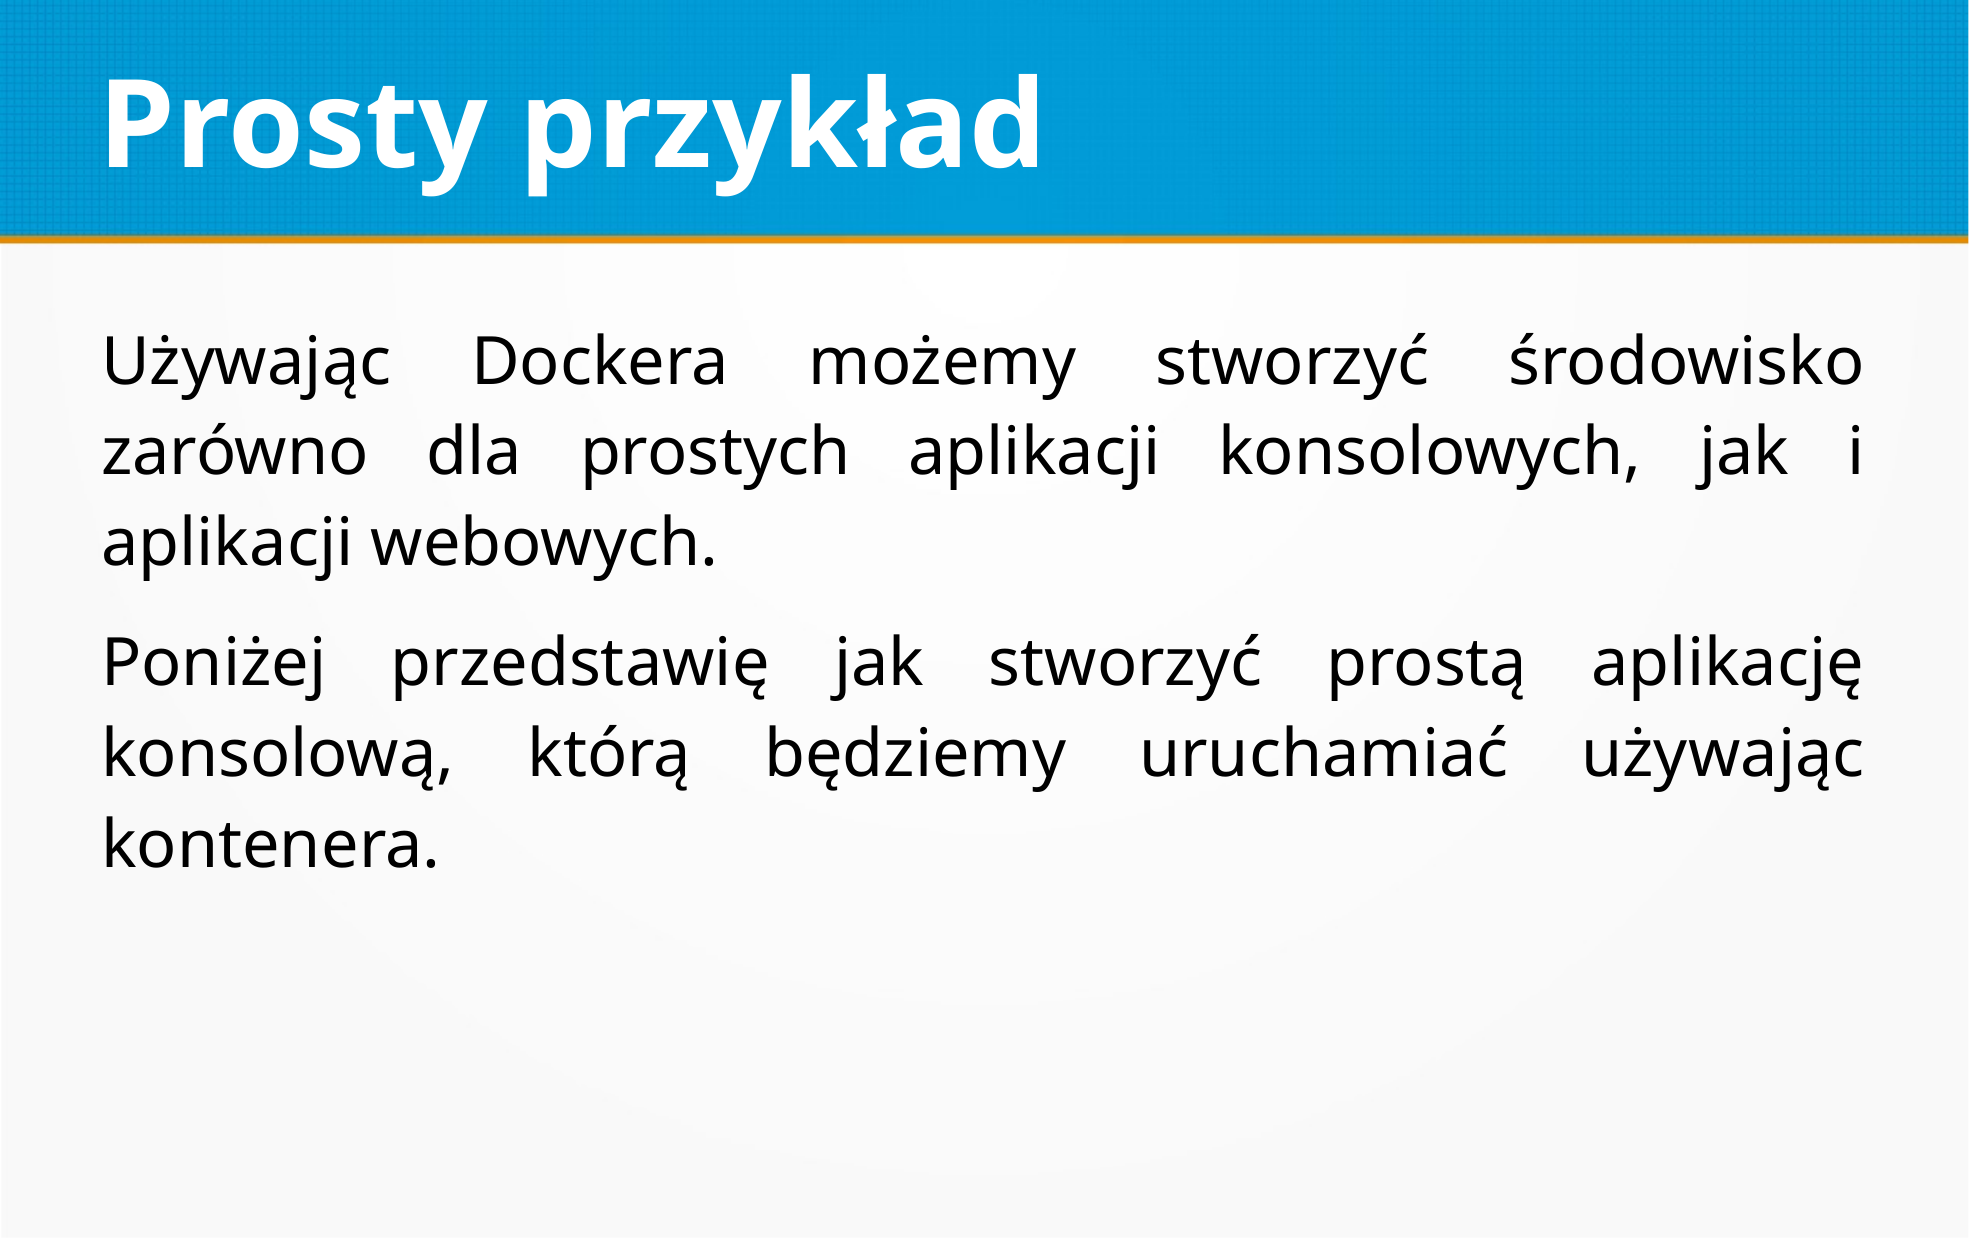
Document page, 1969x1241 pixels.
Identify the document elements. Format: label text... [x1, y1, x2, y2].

picture [0, 233, 1969, 1241]
list Używając Dockera możemy stworzyć środowisko zarówno dla prostych aplikacji konsolowych, jak i aplikacji webowych. Poniżej przedstawię jak stworzyć prostą aplikację konsolową, którą będziemy uruchamiać używając kontenera. [30, 312, 1867, 1111]
title Prosty przykład [98, 35, 1870, 204]
